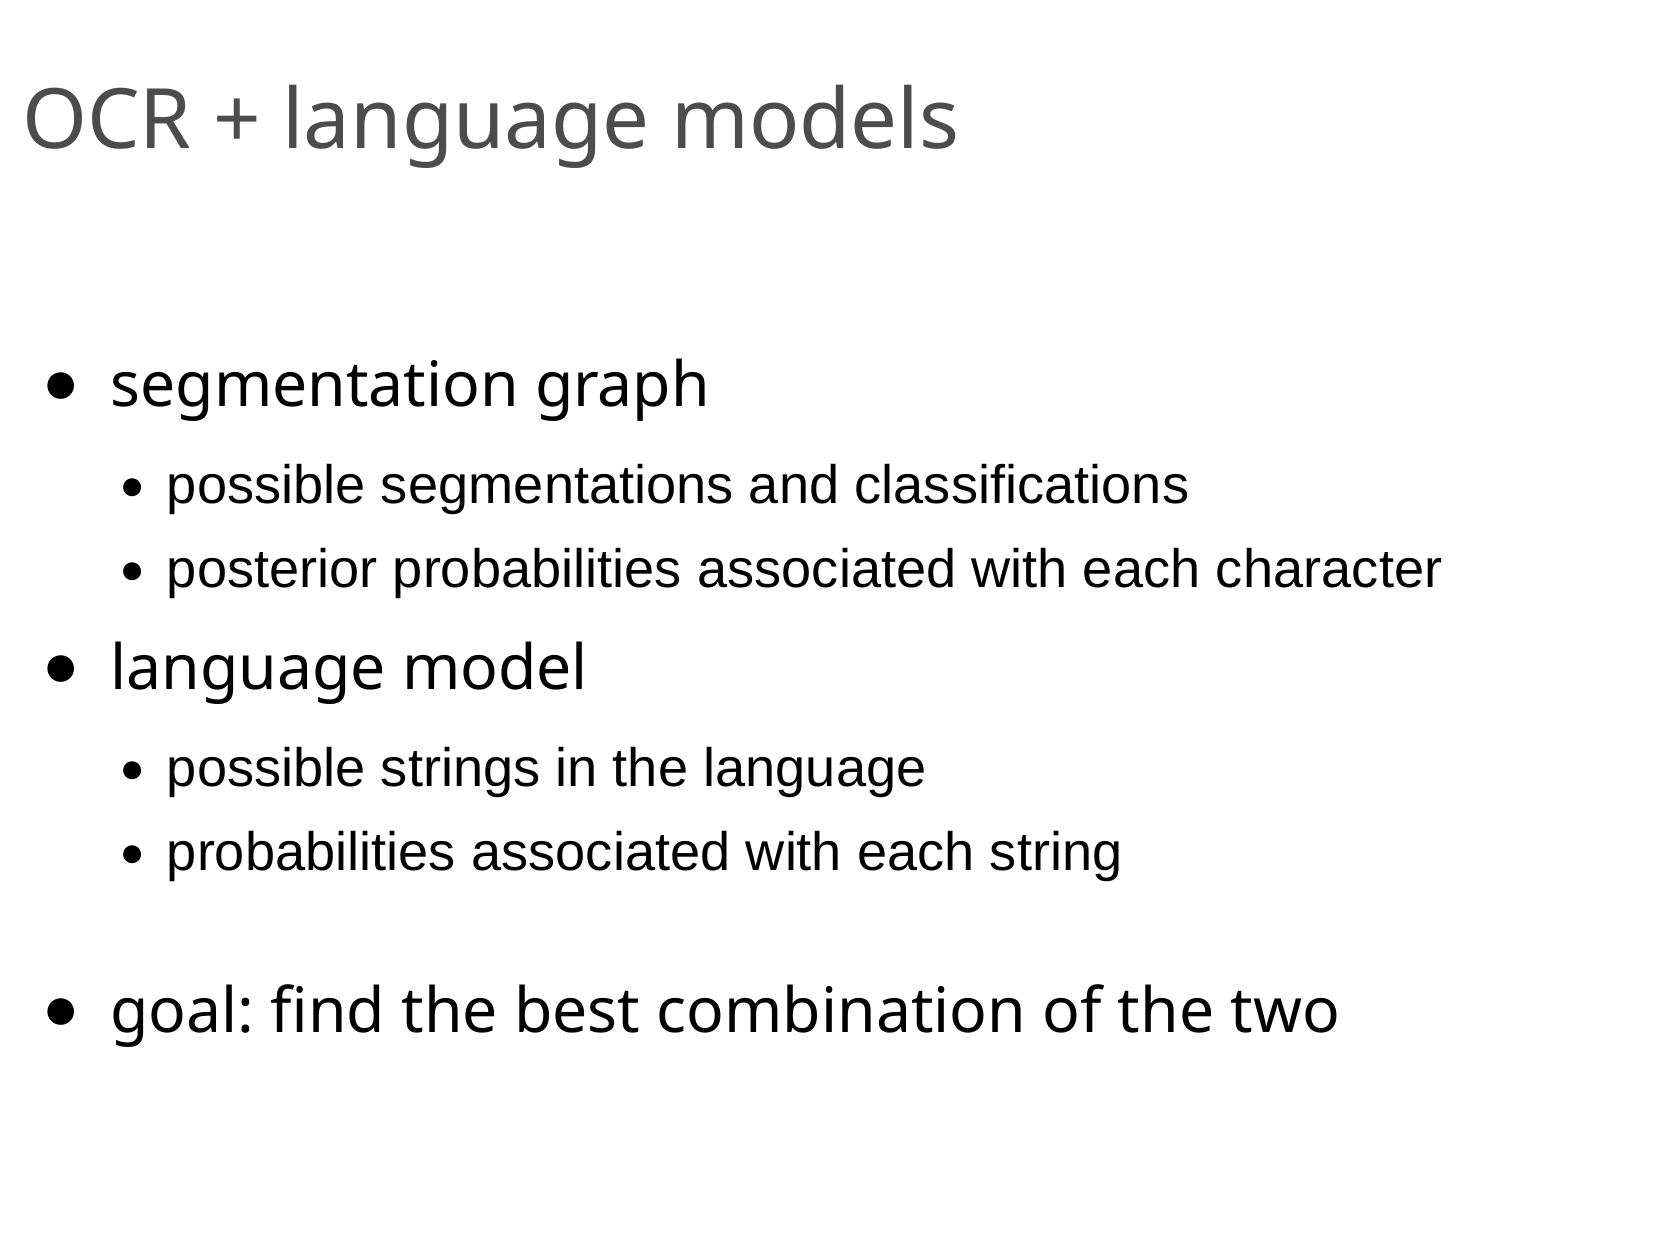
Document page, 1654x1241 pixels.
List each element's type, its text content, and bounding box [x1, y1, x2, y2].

title OCR + language models [22, 26, 1654, 205]
list segmentation graph possible segmentations and classifications posterior probabilities associated with each character language model possible strings in the language probabilities associated with each string goal: find the best combination of the two [25, 233, 1654, 1158]
